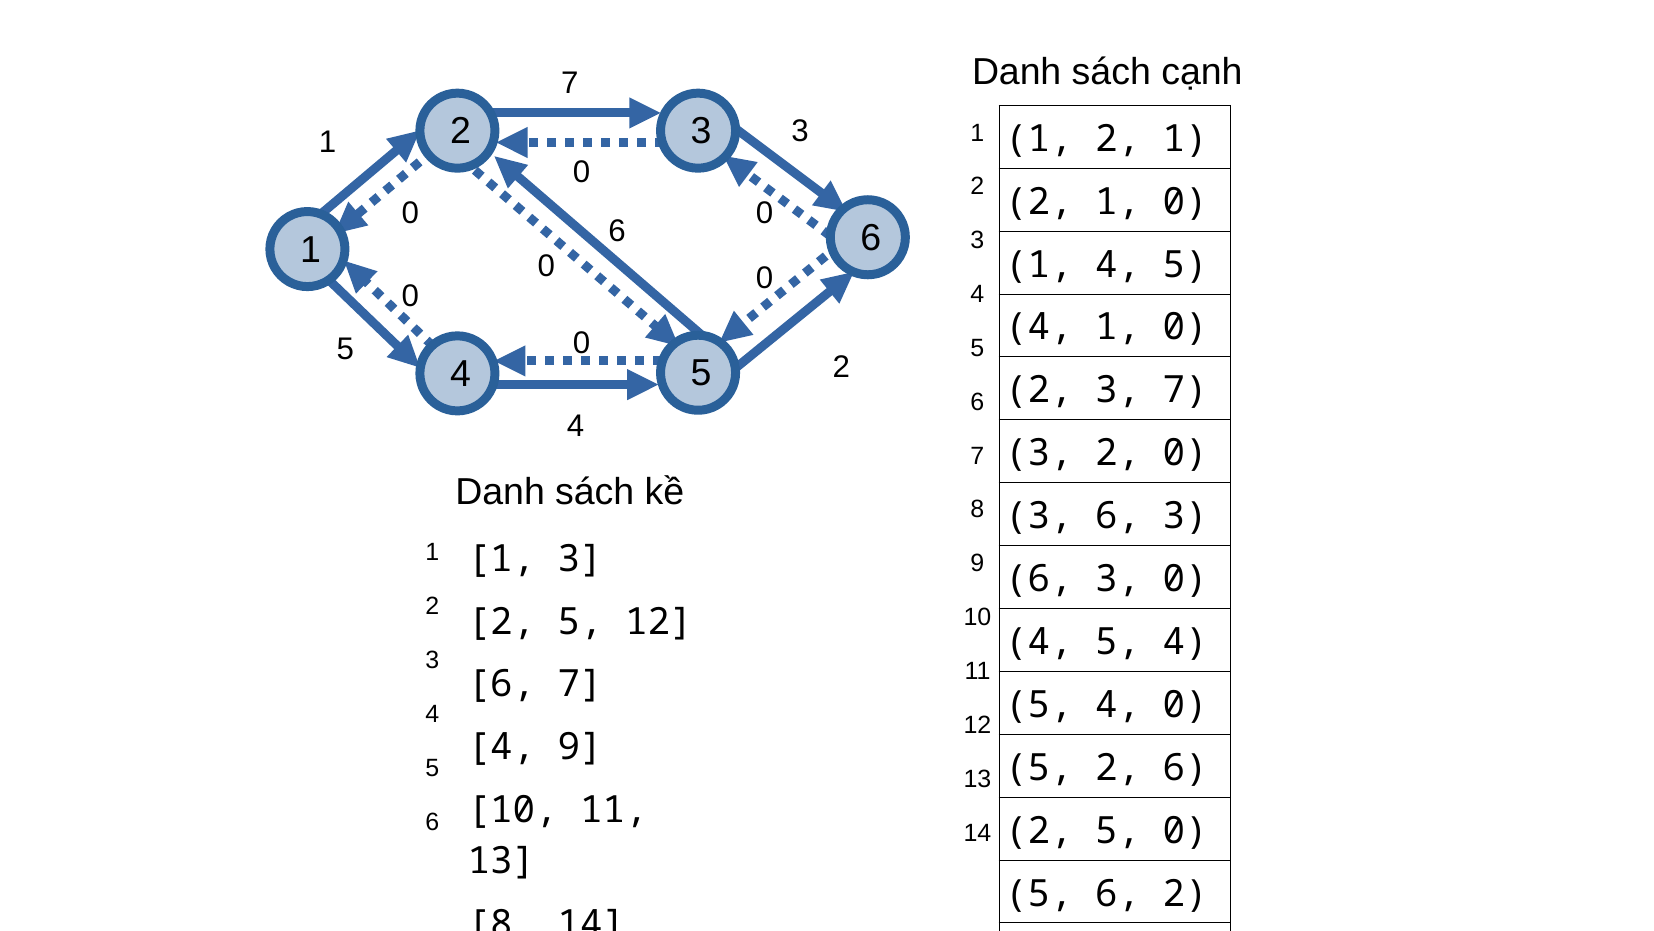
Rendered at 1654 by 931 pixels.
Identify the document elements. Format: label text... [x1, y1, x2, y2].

text_box 0 [386, 270, 434, 321]
table_cell (4, 1, 0) [1000, 295, 1230, 356]
table_cell 6 [940, 375, 999, 428]
table_cell 11 [940, 644, 999, 698]
text_box 0 [741, 187, 789, 238]
text_box 2 [817, 341, 865, 392]
table_cell (4, 5, 4) [1000, 609, 1230, 671]
table_cell 9 [940, 536, 999, 590]
table_cell 4 [403, 687, 462, 741]
table_header [1, 3] [462, 525, 739, 588]
table_cell (2, 3, 7) [1000, 357, 1230, 419]
table_cell (1, 4, 5) [1000, 232, 1230, 294]
table_cell [2, 5, 12] [462, 588, 739, 651]
text_box 7 [546, 57, 594, 108]
table_cell 6 [403, 794, 462, 848]
text_box 1 [269, 211, 345, 287]
text_box 1 [304, 116, 352, 167]
text_box Danh sách cạnh [938, 38, 1276, 105]
table_cell [4, 9] [462, 714, 739, 777]
table_cell (5, 4, 0) [1000, 672, 1230, 734]
table_cell (2, 1, 0) [1000, 169, 1230, 231]
table_cell 3 [403, 633, 462, 687]
table_cell 13 [940, 752, 999, 805]
table_cell 5 [940, 321, 999, 375]
table_header 1 [403, 525, 462, 579]
table_cell (3, 6, 3) [1000, 483, 1230, 545]
table_cell 14 [940, 805, 999, 859]
table_cell 4 [940, 267, 999, 321]
table_cell [8, 14] [462, 891, 739, 931]
text_box 4 [552, 400, 600, 451]
text_box 6 [593, 205, 641, 256]
text_box 6 [830, 199, 906, 275]
table_cell (6, 3, 0) [1000, 546, 1230, 608]
text_box 3 [776, 105, 824, 155]
text_box 0 [386, 187, 434, 238]
table_cell (5, 6, 2) [1000, 861, 1230, 922]
table_cell 8 [940, 482, 999, 536]
text_box 0 [741, 252, 789, 303]
text_box 5 [660, 335, 736, 411]
text_box 4 [419, 335, 495, 411]
text_box 0 [558, 146, 606, 197]
table_cell [10, 11, 13] [462, 777, 739, 891]
table_cell 2 [403, 579, 462, 633]
table_cell 7 [940, 428, 999, 482]
text_box 0 [522, 241, 570, 291]
table_cell (2, 5, 0) [1000, 798, 1230, 860]
table_header 1 [940, 105, 999, 159]
text_box Danh sách kề [401, 458, 739, 525]
table_cell 3 [940, 213, 999, 267]
table_header (1, 2, 1) [1000, 106, 1230, 168]
text_box 3 [660, 93, 736, 169]
table_cell 12 [940, 698, 999, 752]
table_cell 5 [403, 741, 462, 794]
text_box 5 [321, 323, 369, 374]
table_cell (6, 5, 0) [1000, 923, 1230, 931]
table_cell 2 [940, 159, 999, 213]
text_box 2 [419, 93, 495, 169]
table_cell (5, 2, 6) [1000, 735, 1230, 797]
table_cell (3, 2, 0) [1000, 420, 1230, 482]
table_cell [6, 7] [462, 651, 739, 714]
text_box 0 [558, 317, 606, 368]
table_cell 10 [940, 590, 999, 644]
